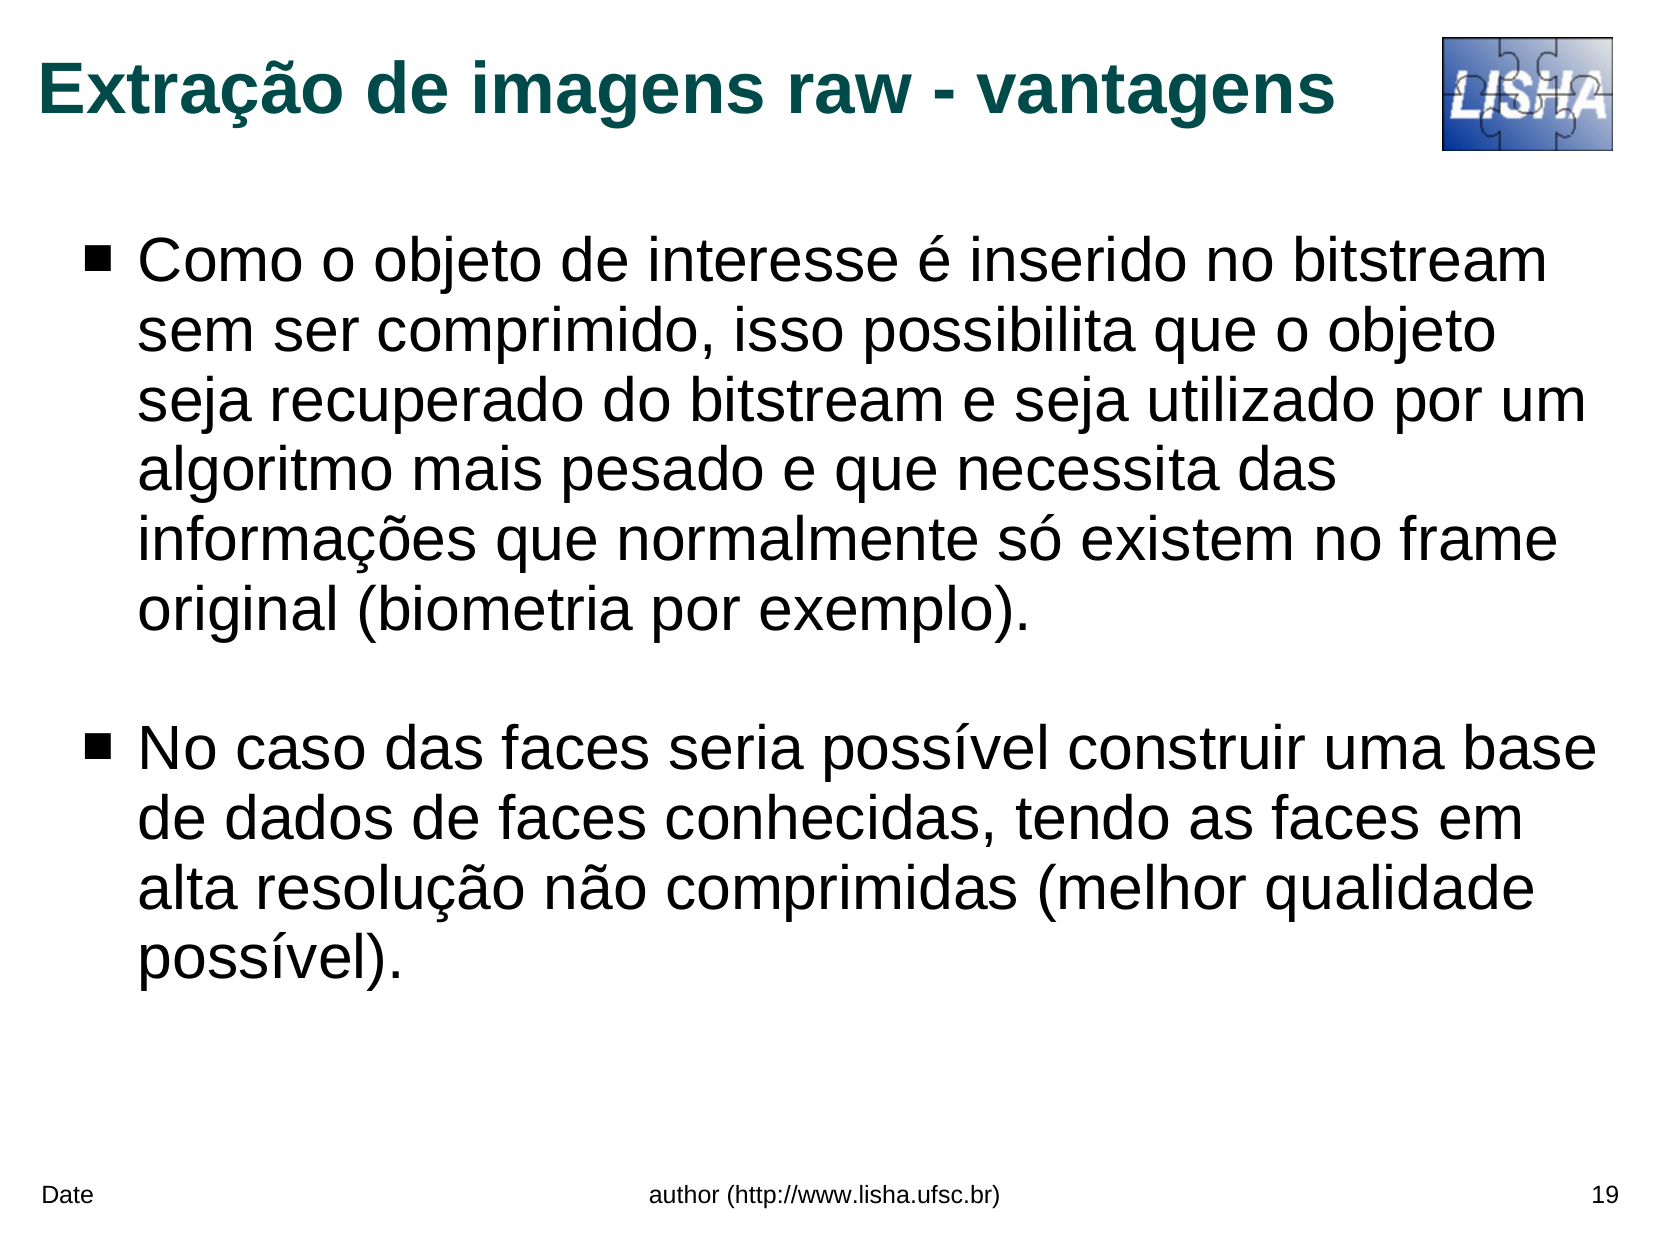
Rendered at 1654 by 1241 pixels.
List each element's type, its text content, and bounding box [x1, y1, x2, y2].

picture [1442, 37, 1613, 151]
title Extração de imagens raw - vantagens [37, 37, 1426, 151]
list Como o objeto de interesse é inserido no bitstream sem ser comprimido, isso possibilita que o objeto seja recuperado do bitstream e seja utilizado por um algoritmo mais pesado e que necessita das informações que normalmente só existem no frame original (biometria por exemplo). No caso das faces seria possível construir uma base de dados de faces conhecidas, tendo as faces em alta resolução não comprimidas (melhor qualidade possível). [37, 225, 1613, 1163]
